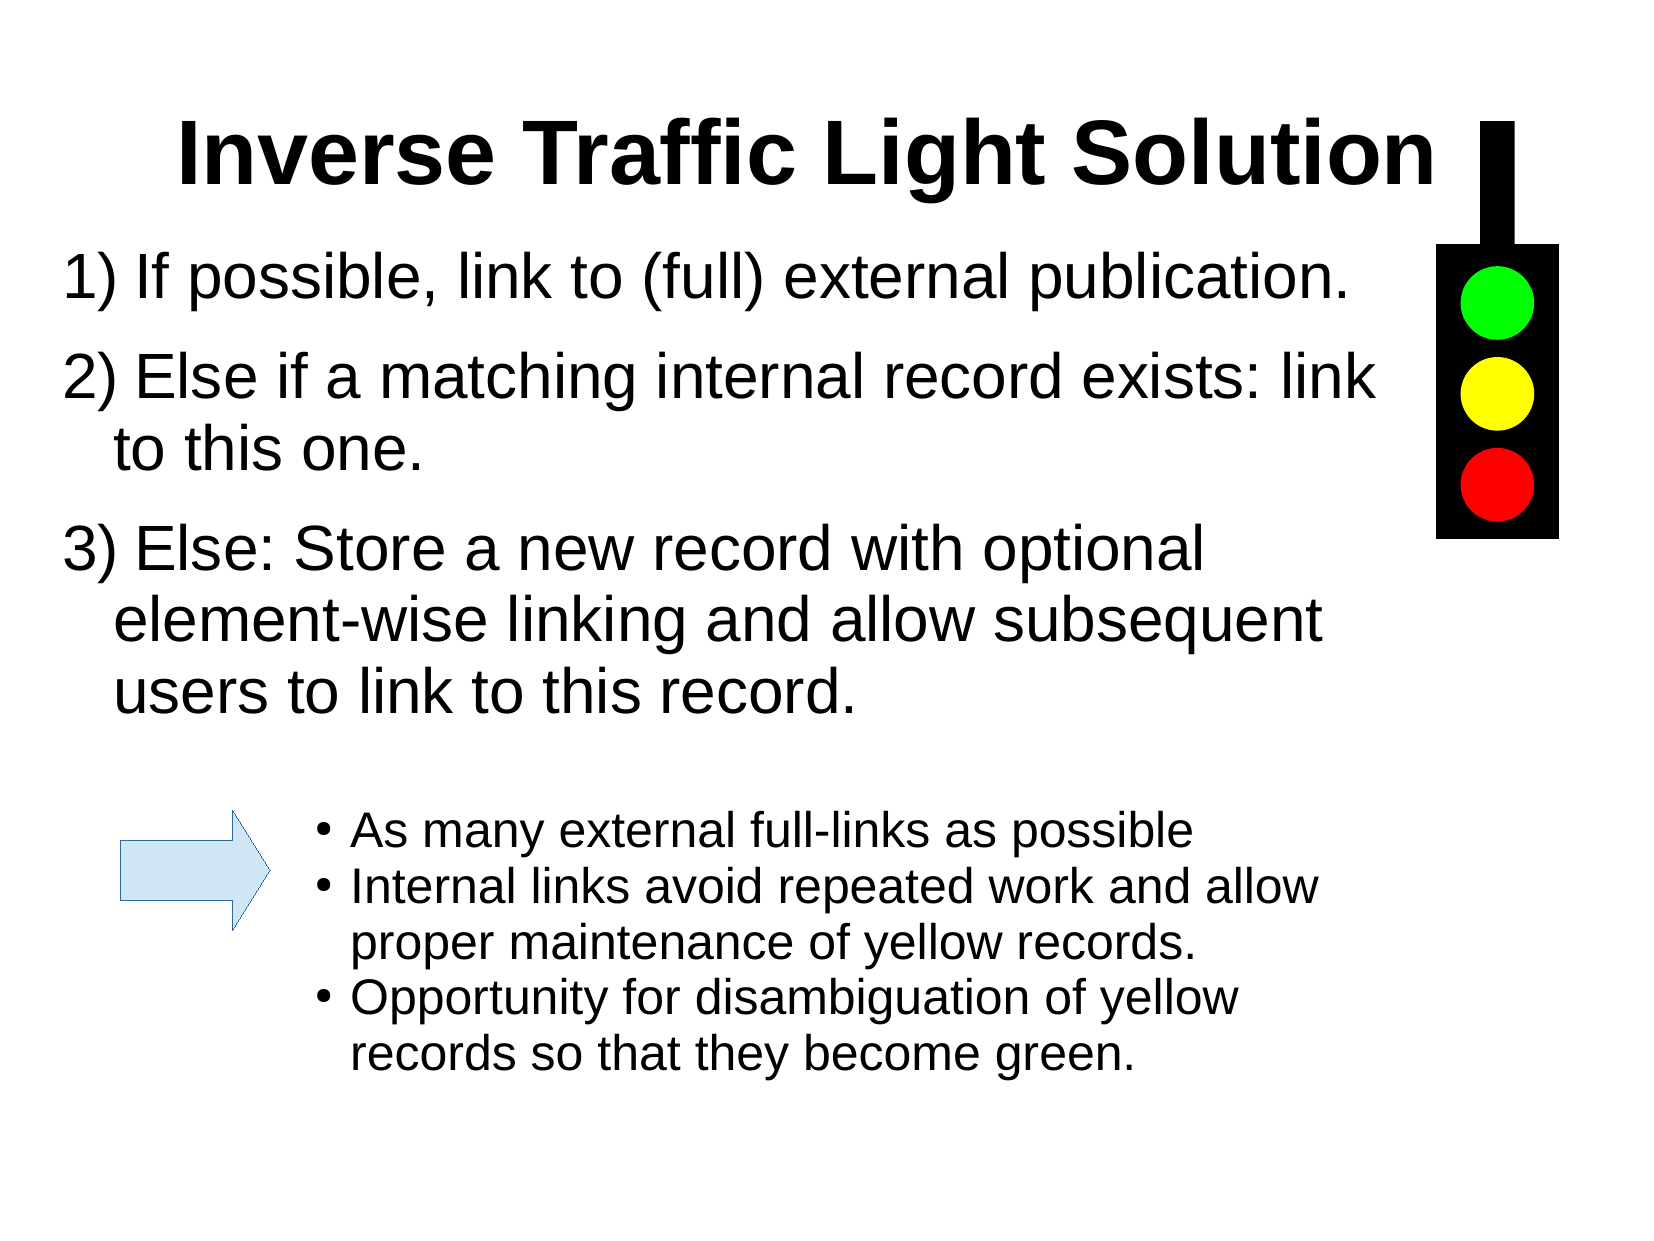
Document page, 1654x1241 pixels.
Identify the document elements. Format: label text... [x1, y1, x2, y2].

text_box [120, 810, 271, 931]
picture [1434, 120, 1561, 541]
title Inverse Traffic Light Solution [45, 49, 1571, 257]
list If possible, link to (full) external publication. Else if a matching internal record exists: link to this one. Else: Store a new record with optional element-wise linking and allow subsequent users to link to this record. [45, 240, 1411, 781]
text_box As many external full-links as possible Internal links avoid repeated work and allow proper maintenance of yellow records. Opportunity for disambiguation of yellow records so that they become green. [300, 795, 1396, 1123]
